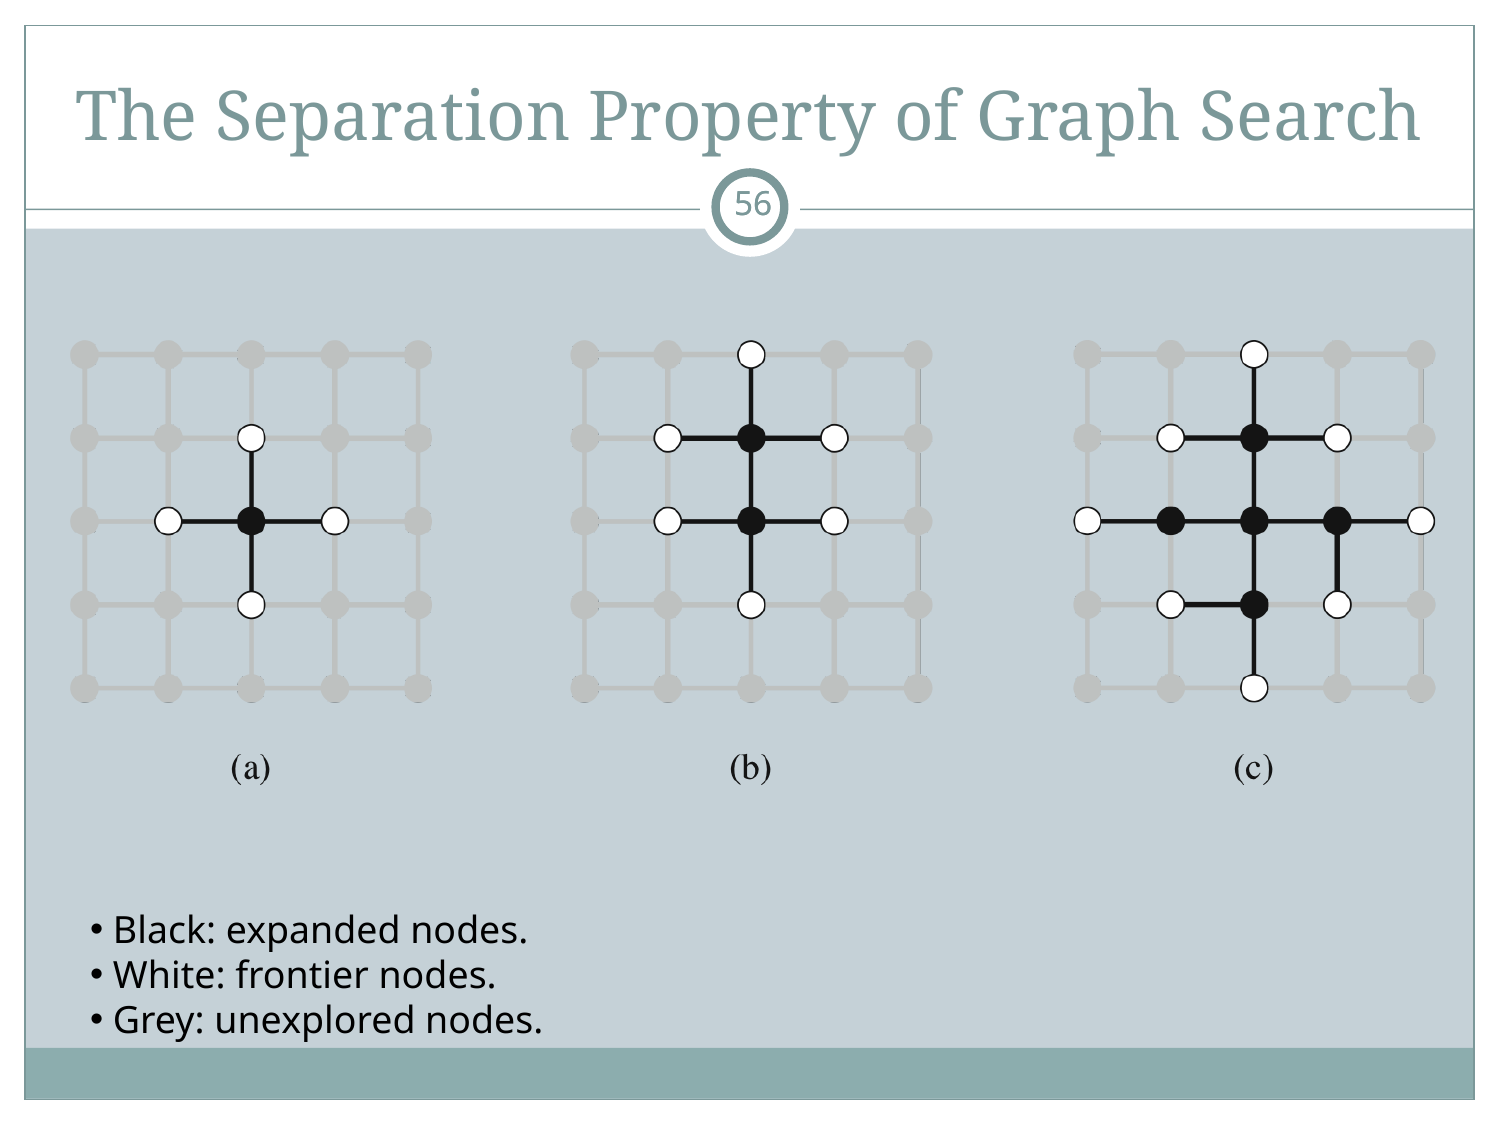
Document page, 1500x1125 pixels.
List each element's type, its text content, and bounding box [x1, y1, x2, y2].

slide_number <number> [715, 168, 791, 241]
picture [70, 267, 1436, 814]
text_box Black: expanded nodes. White: frontier nodes. Grey: unexplored nodes. [74, 898, 1338, 1051]
title The Separation Property of Graph Search [49, 37, 1450, 162]
